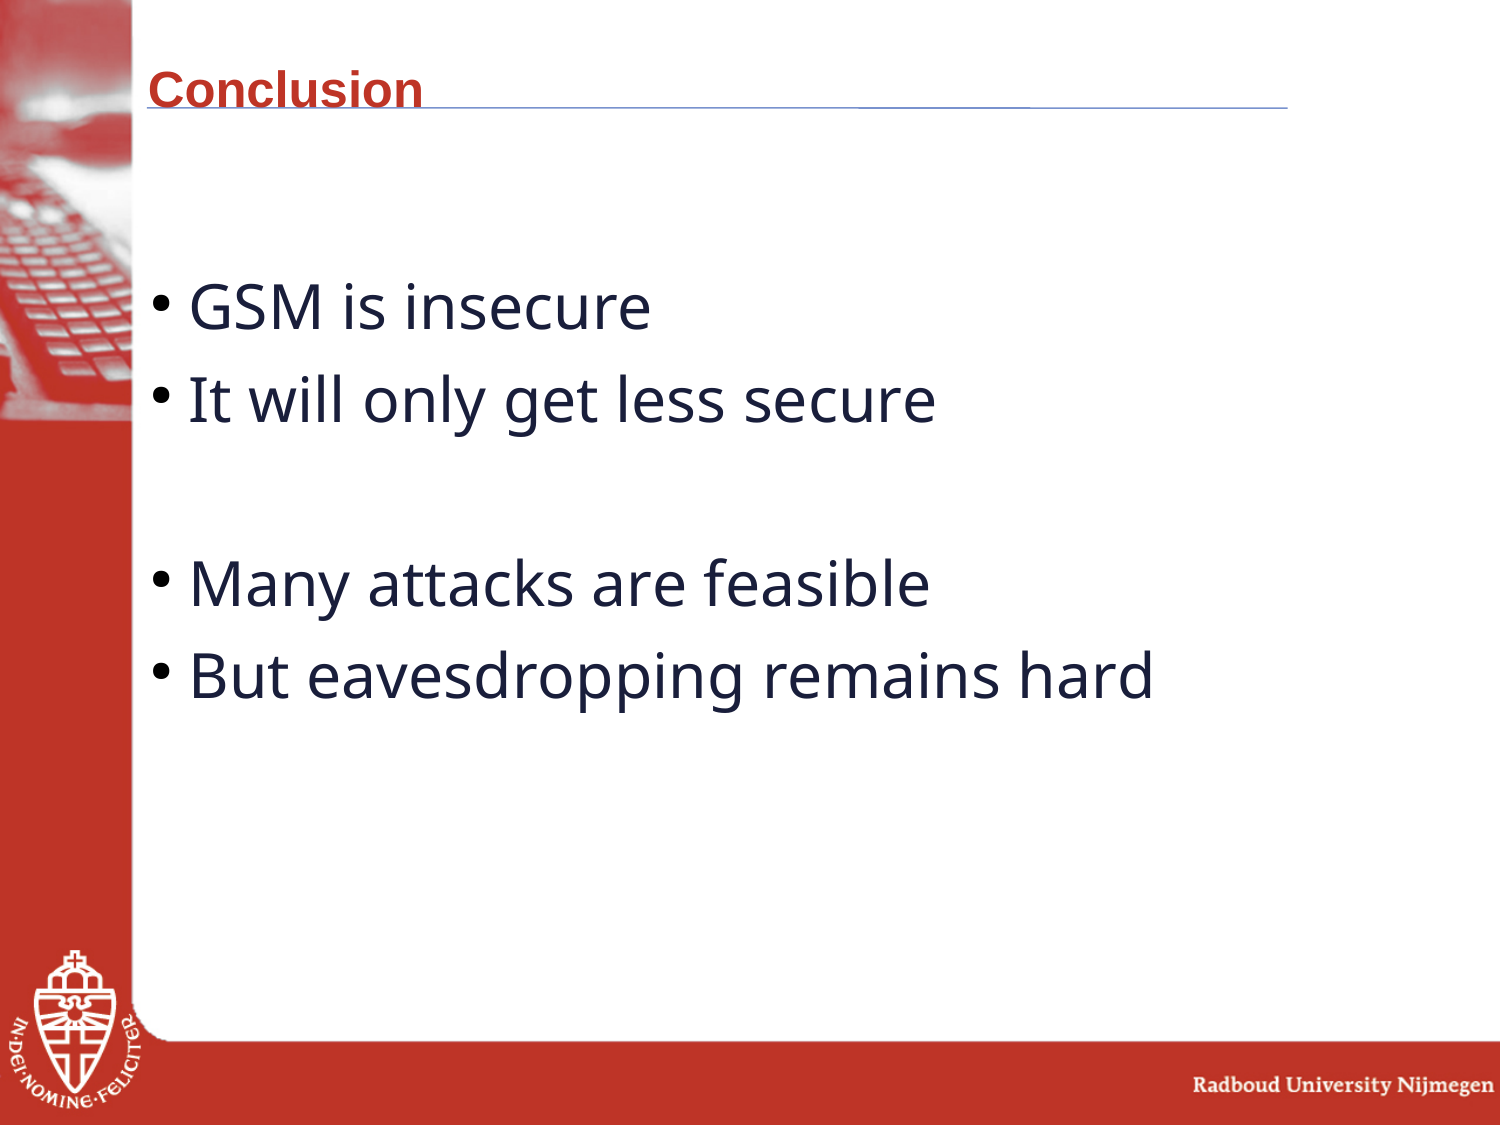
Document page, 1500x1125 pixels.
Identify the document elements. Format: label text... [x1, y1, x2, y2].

title Conclusion [147, 0, 1491, 122]
picture [0, 0, 1500, 1125]
list GSM is insecure It will only get less secure Many attacks are feasible But eavesdropping remains hard [150, 260, 1500, 861]
